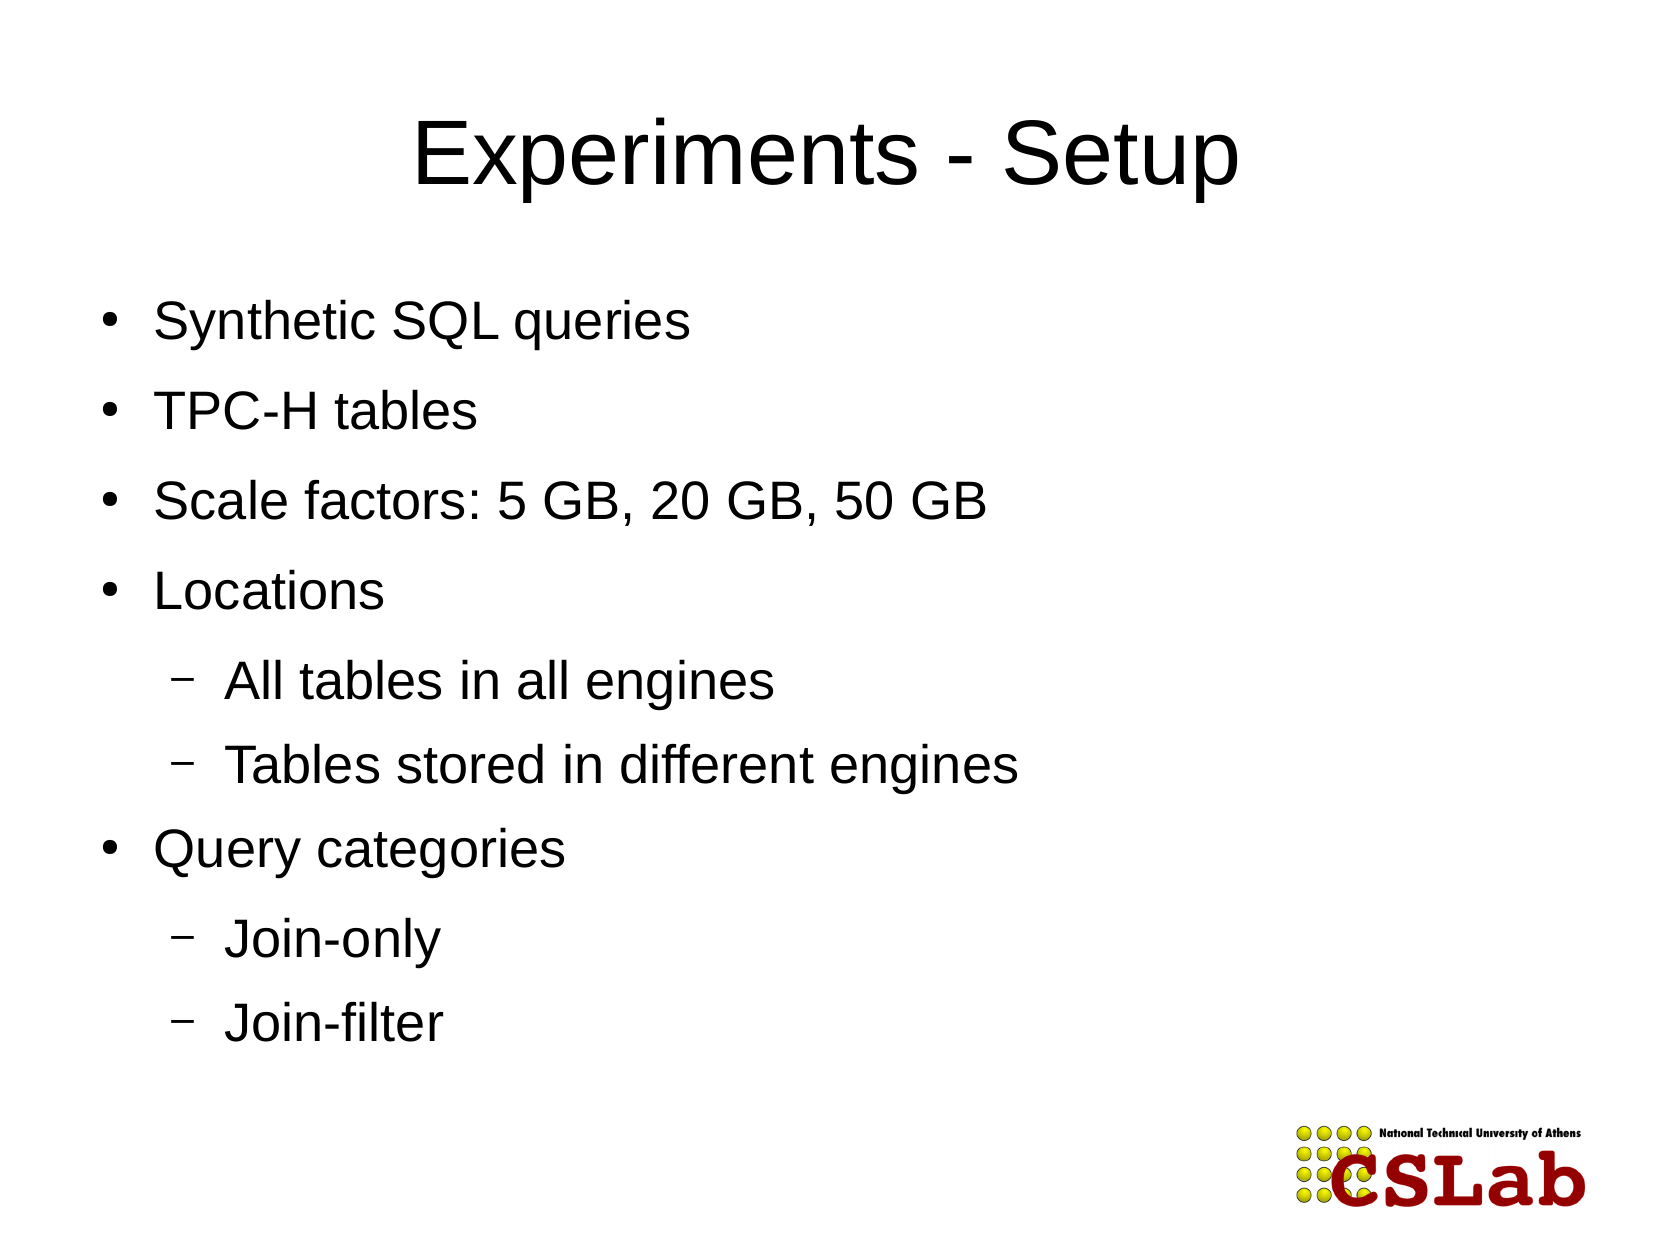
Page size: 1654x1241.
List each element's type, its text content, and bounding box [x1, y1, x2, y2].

picture [1290, 1123, 1591, 1216]
title Experiments - Setup [82, 49, 1571, 257]
list Synthetic SQL queries TPC-H tables Scale factors: 5 GB, 20 GB, 50 GB Locations All tables in all engines Tables stored in different engines Query categories Join-only Join-filter [82, 290, 1571, 1109]
